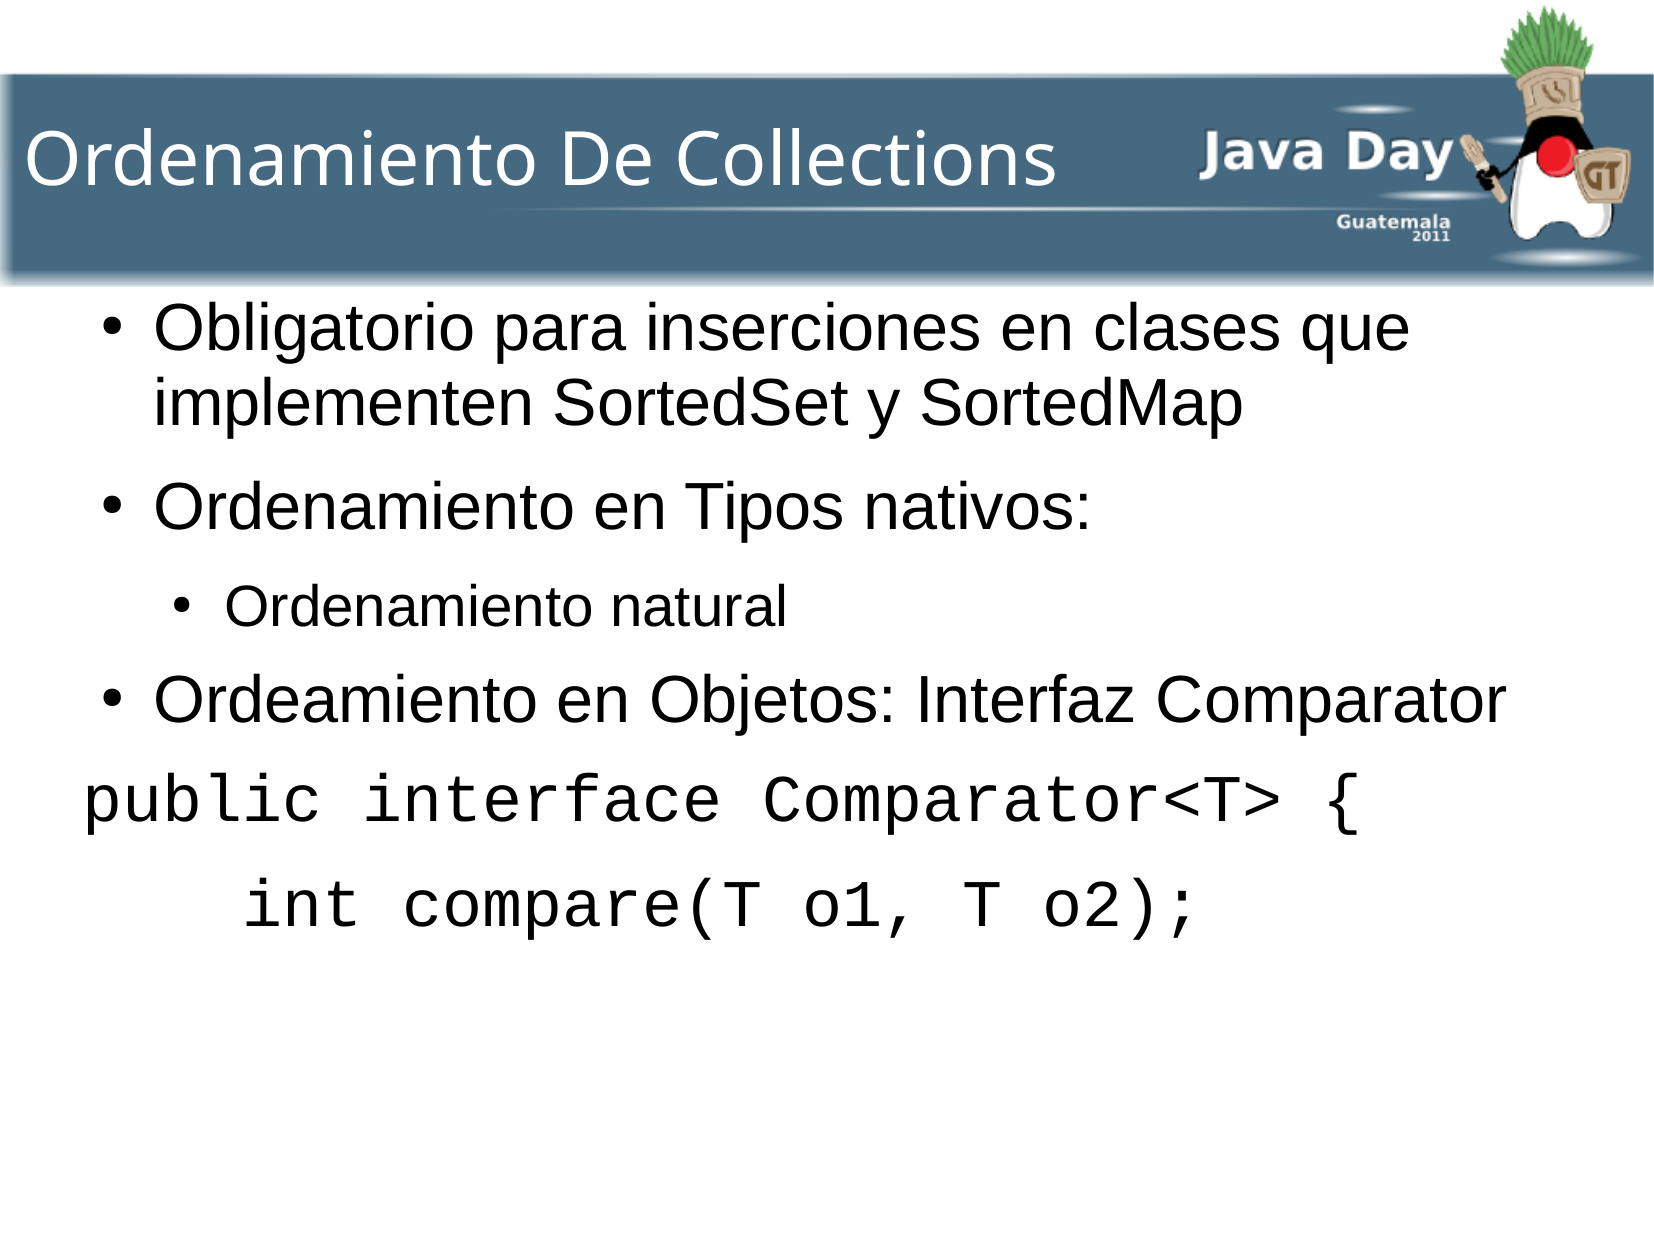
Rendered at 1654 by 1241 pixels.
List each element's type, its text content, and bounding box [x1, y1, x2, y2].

picture [0, 3, 1654, 287]
list Obligatorio para inserciones en clases que implementen SortedSet y SortedMap Ordenamiento en Tipos nativos: Ordenamiento natural Ordeamiento en Objetos: Interfaz Comparator public interface Comparator<T> { int compare(T o1, T o2); [82, 290, 1571, 1109]
title Ordenamiento De Collections [23, 52, 1512, 260]
